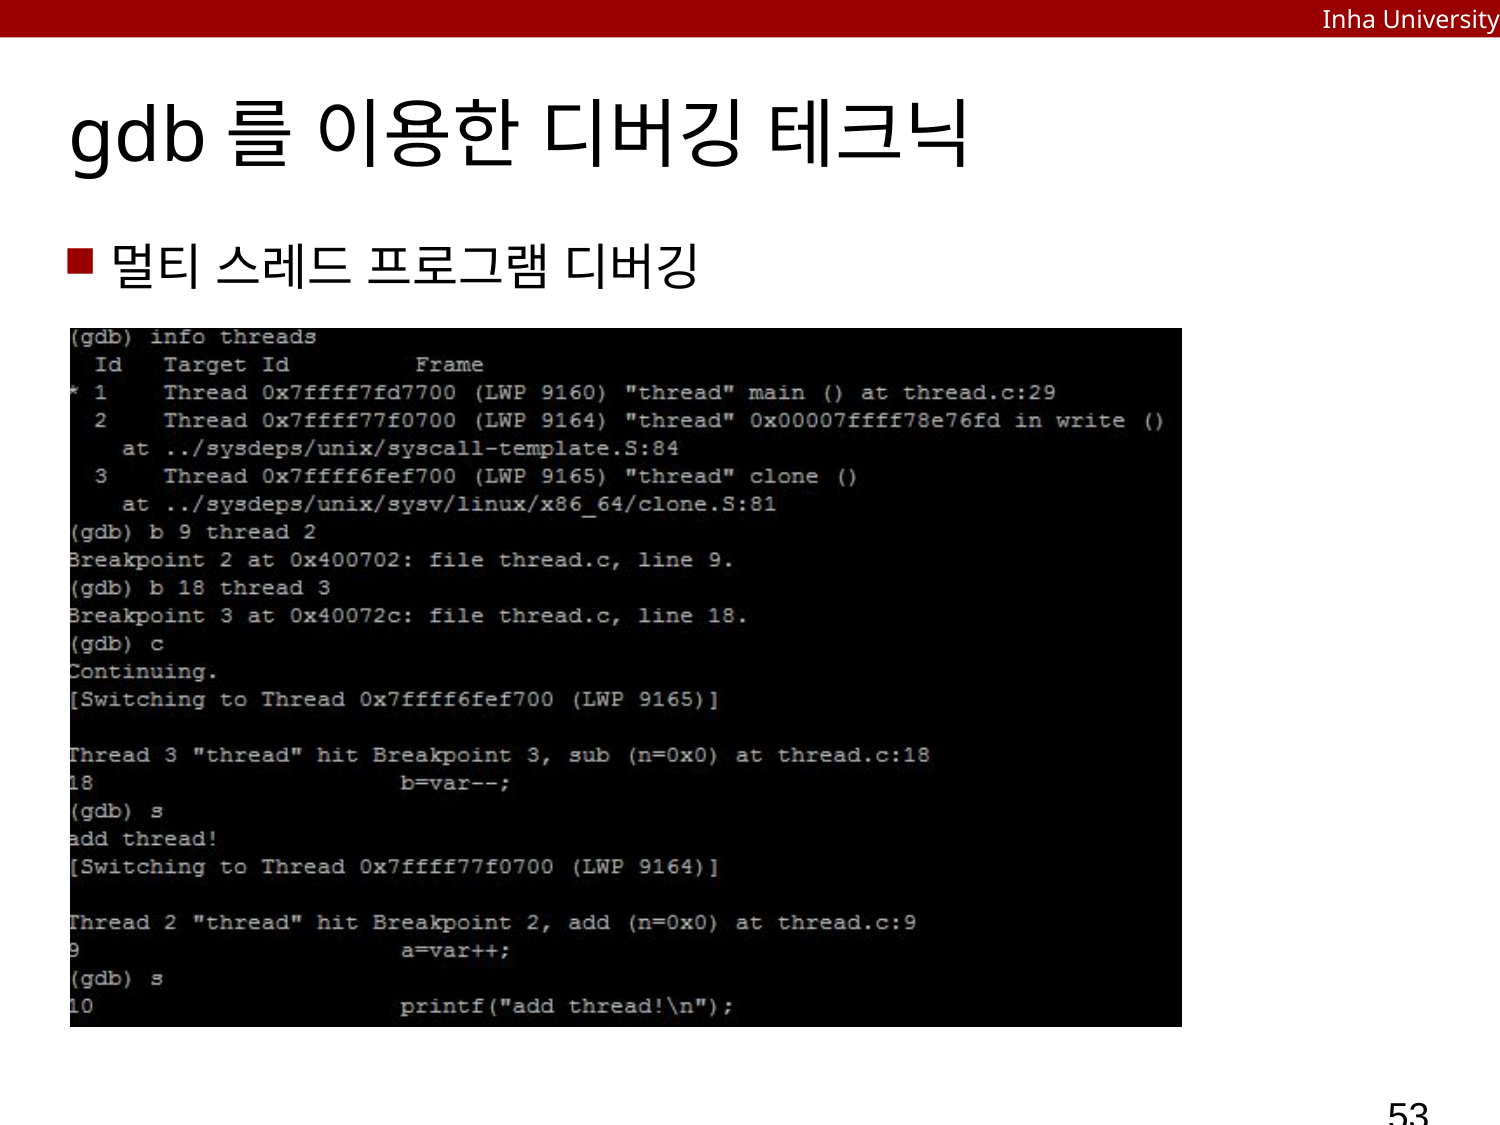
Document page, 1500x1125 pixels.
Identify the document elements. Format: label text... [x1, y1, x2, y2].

text_box [0, 0, 1500, 38]
list 멀티 스레드 프로그램 디버깅 [62, 229, 1438, 1050]
title gdb를 이용한 디버깅 테크닉 [62, 41, 1438, 221]
picture [70, 328, 1182, 1027]
text_box Inha University [1322, 3, 1500, 33]
